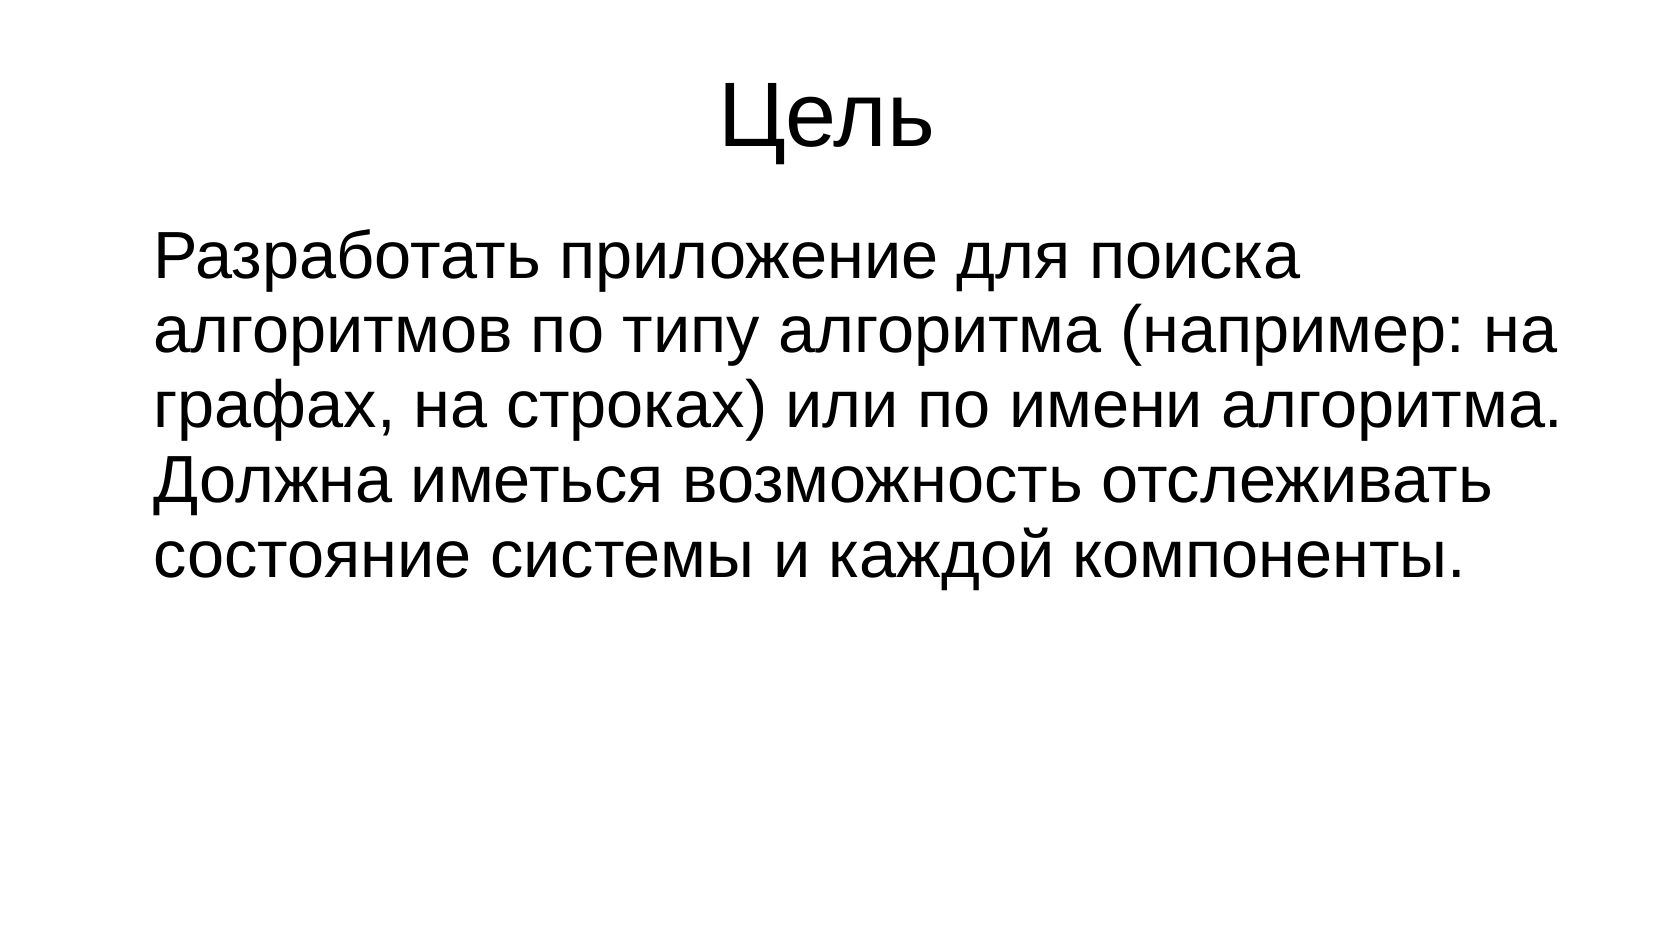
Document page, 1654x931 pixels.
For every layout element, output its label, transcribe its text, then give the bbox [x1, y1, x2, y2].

title Цель [82, 37, 1571, 193]
list Разработать приложение для поиска алгоритмов по типу алгоритма (например: на графах, на строках) или по имени алгоритма. Должна иметься возможность отслеживать состояние системы и каждой компоненты. [82, 217, 1571, 758]
